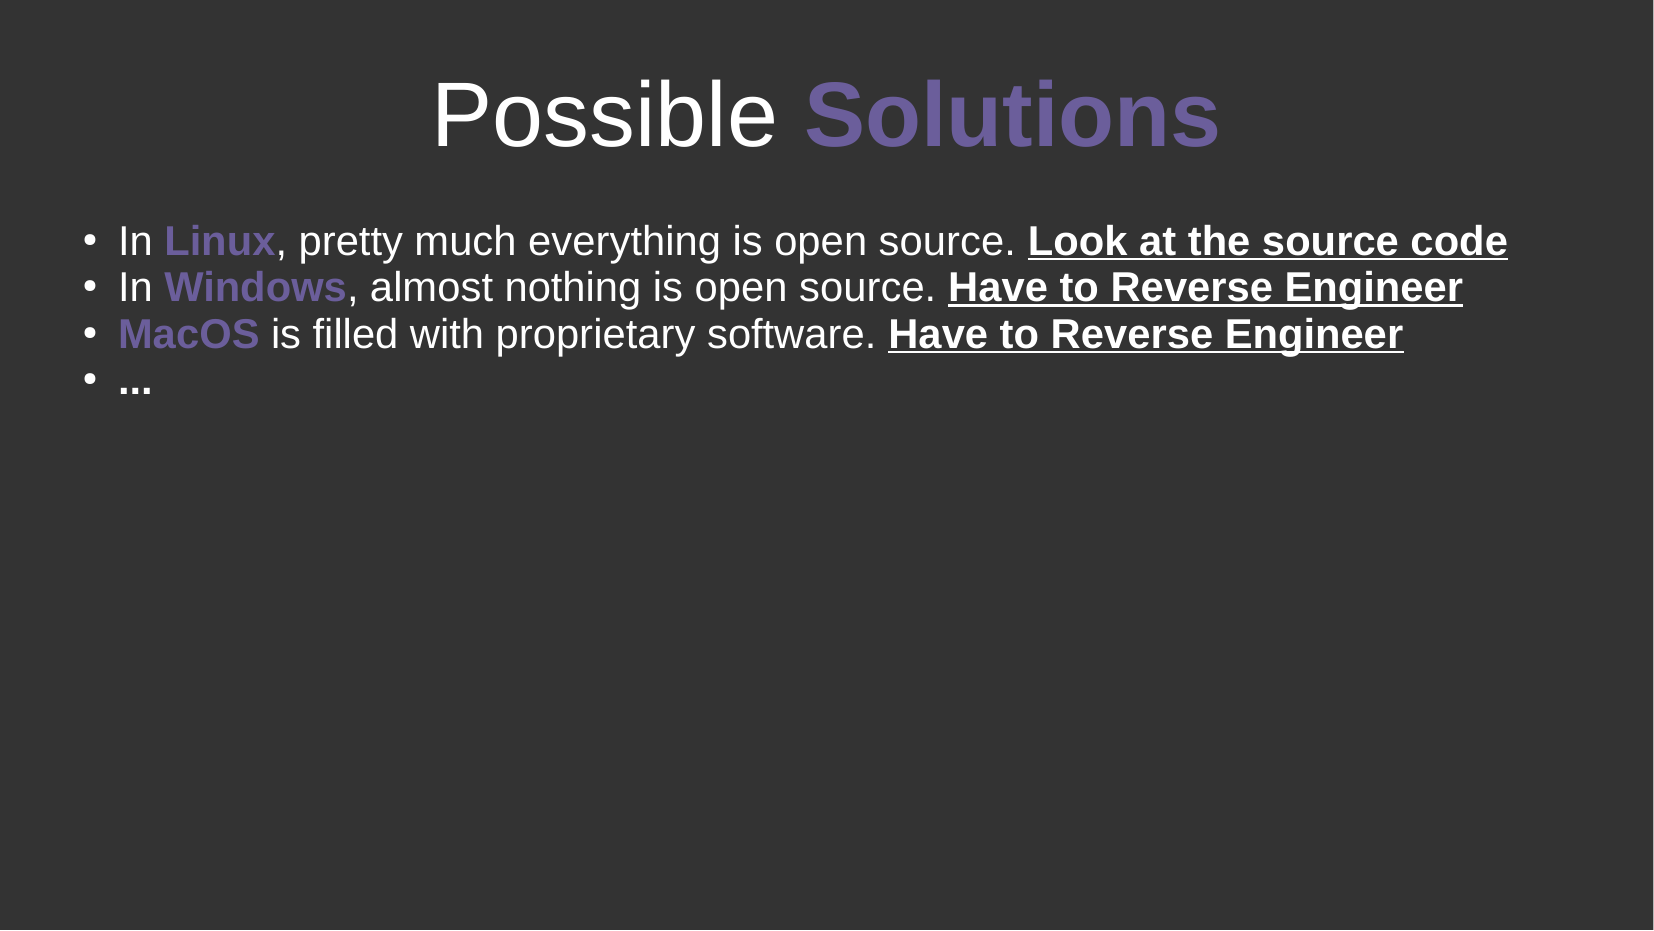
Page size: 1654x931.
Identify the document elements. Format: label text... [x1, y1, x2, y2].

subtitle In Linux, pretty much everything is open source. Look at the source code In Windows, almost nothing is open source. Have to Reverse Engineer MacOS is filled with proprietary software. Have to Reverse Engineer ... [82, 217, 1571, 758]
title Possible Solutions [82, 37, 1571, 193]
